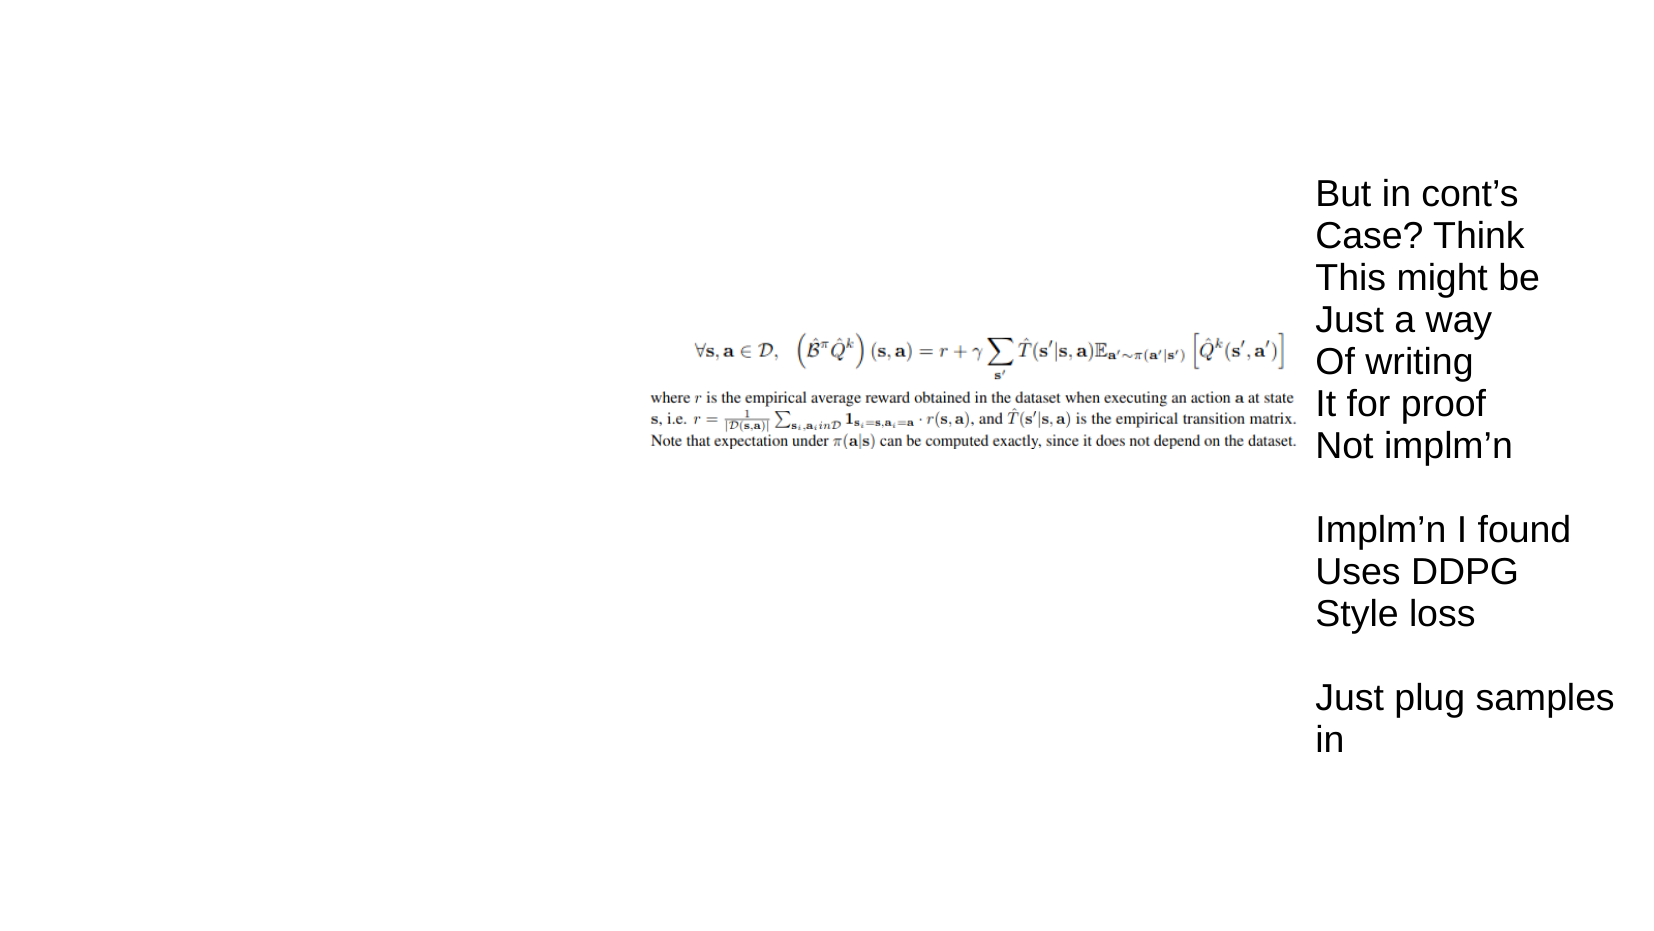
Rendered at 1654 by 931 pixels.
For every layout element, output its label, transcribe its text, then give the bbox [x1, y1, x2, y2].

picture [637, 388, 1300, 449]
text_box But in cont’s Case? Think This might be Just a way Of writing It for proof Not implm’n Implm’n I found Uses DDPG Style loss Just plug samples in [1300, 165, 1630, 769]
picture [674, 318, 1290, 383]
